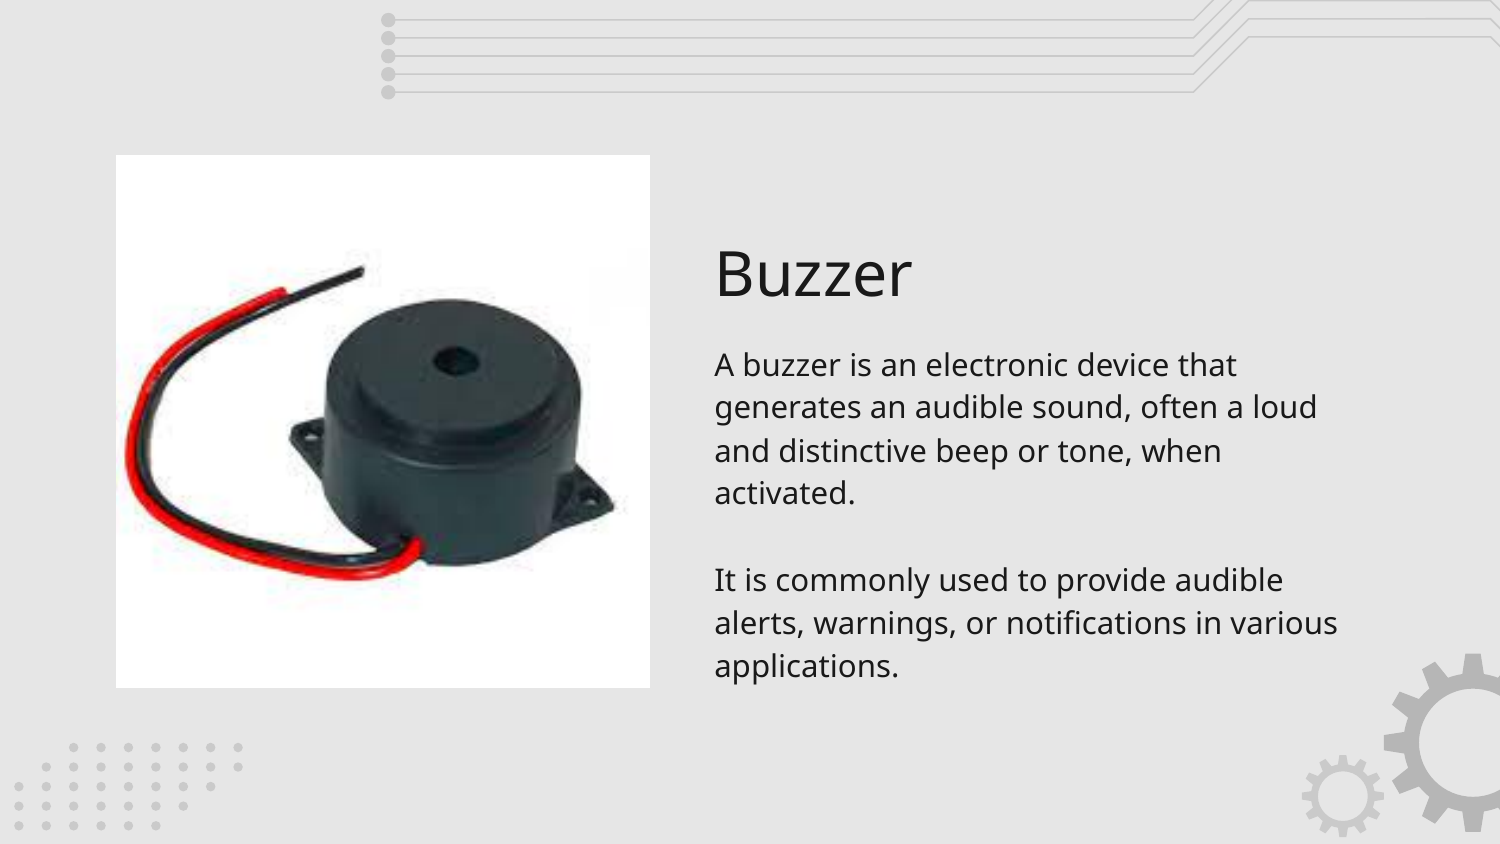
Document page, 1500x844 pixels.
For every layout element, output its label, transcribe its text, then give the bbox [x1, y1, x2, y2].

title Buzzer [699, 155, 1384, 324]
picture [116, 155, 650, 688]
list A buzzer is an electronic device that generates an audible sound, often a loud and distinctive beep or tone, when activated. It is commonly used to provide audible alerts, warnings, or notifications in various applications. [699, 324, 1384, 688]
